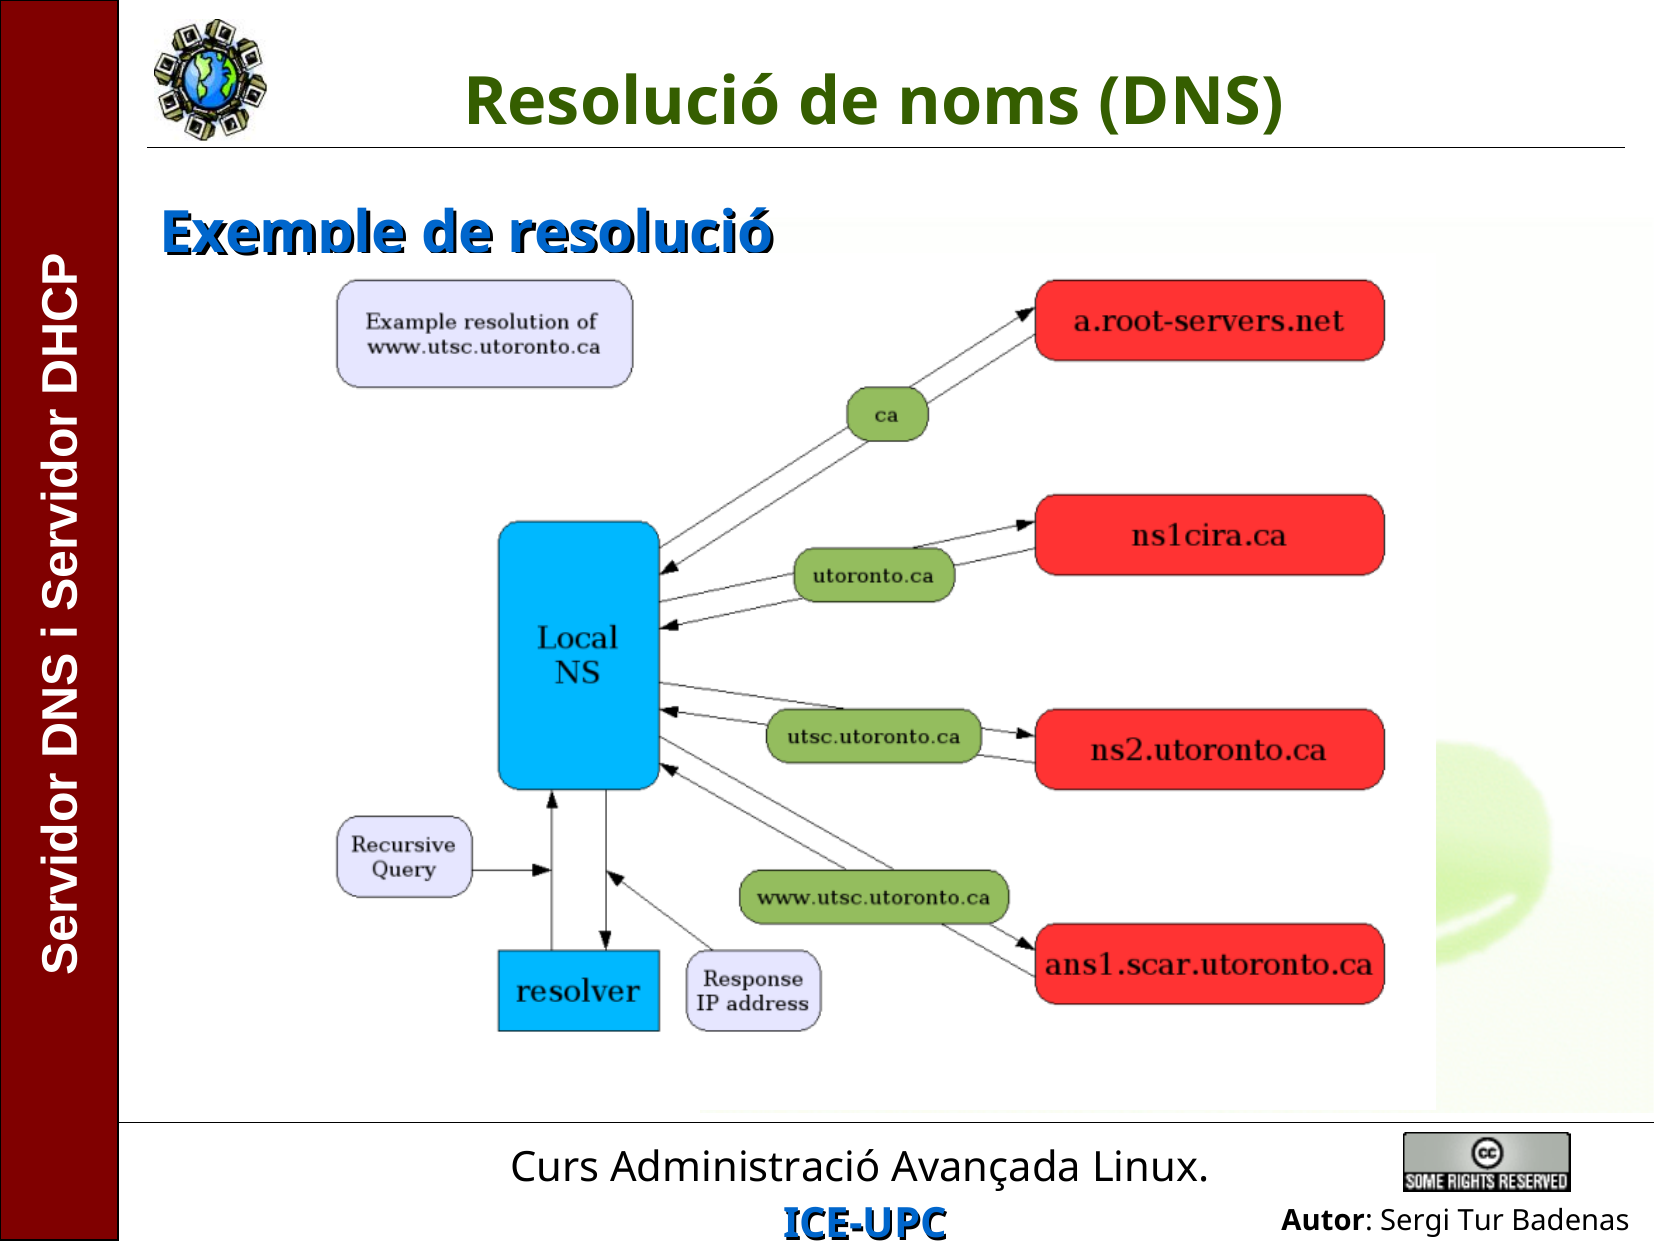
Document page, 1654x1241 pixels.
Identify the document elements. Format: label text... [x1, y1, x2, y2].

picture [310, 217, 1654, 1113]
list Exemple de resolució [141, 189, 1630, 1040]
picture [154, 19, 268, 49]
picture [1403, 1132, 1571, 1192]
title Resolució de noms (DNS) [129, 49, 1619, 148]
